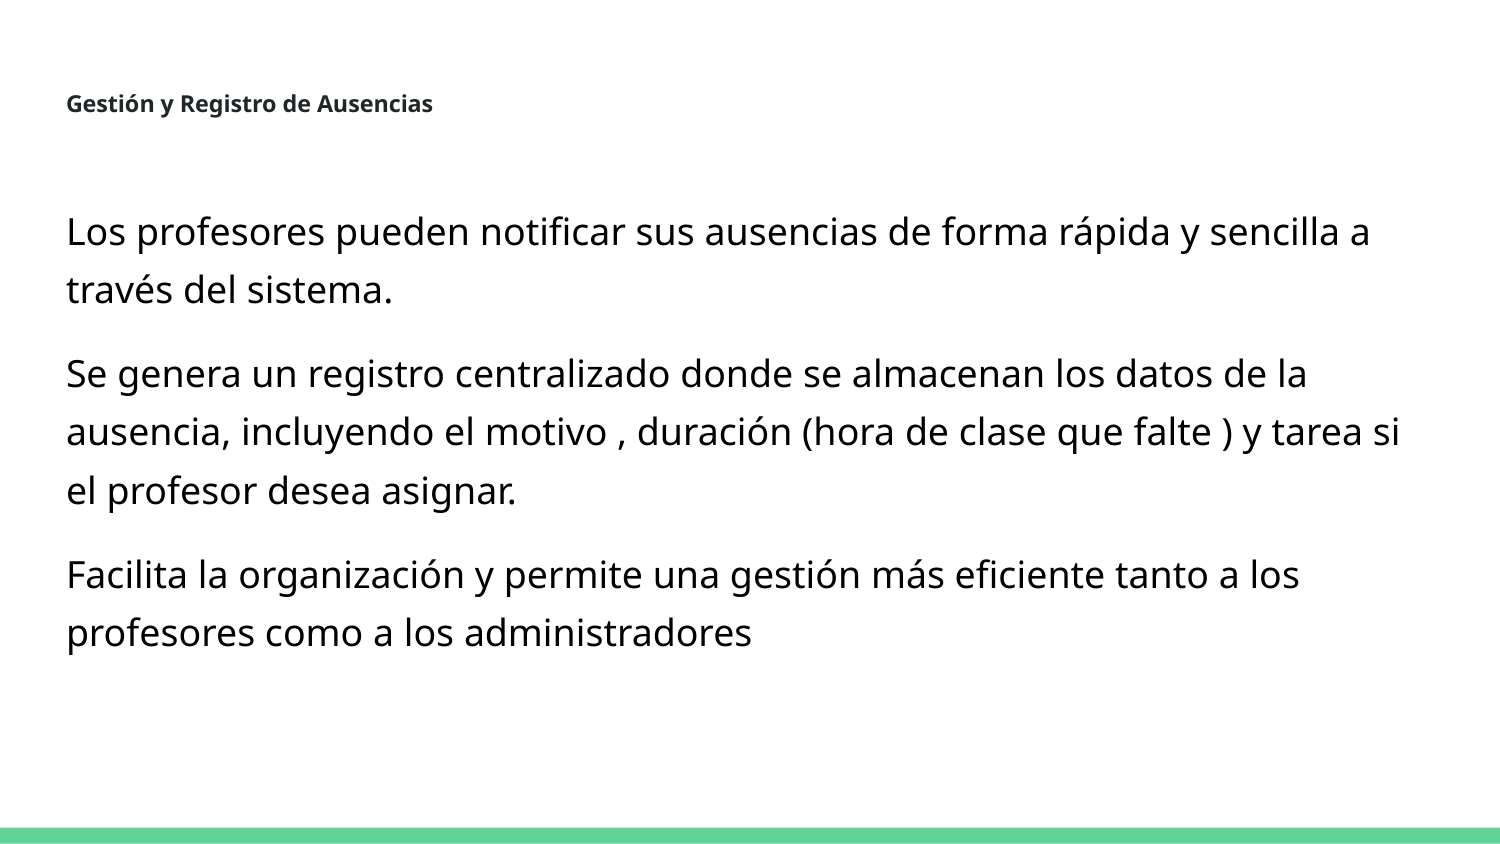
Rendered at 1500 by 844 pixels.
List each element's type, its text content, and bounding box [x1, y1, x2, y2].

list Los profesores pueden notificar sus ausencias de forma rápida y sencilla a través del sistema. Se genera un registro centralizado donde se almacenan los datos de la ausencia, incluyendo el motivo , duración (hora de clase que falte ) y tarea si el profesor desea asignar. Facilita la organización y permite una gestión más eficiente tanto a los profesores como a los administradores [51, 182, 1449, 743]
title Gestión y Registro de Ausencias [51, 72, 1449, 167]
